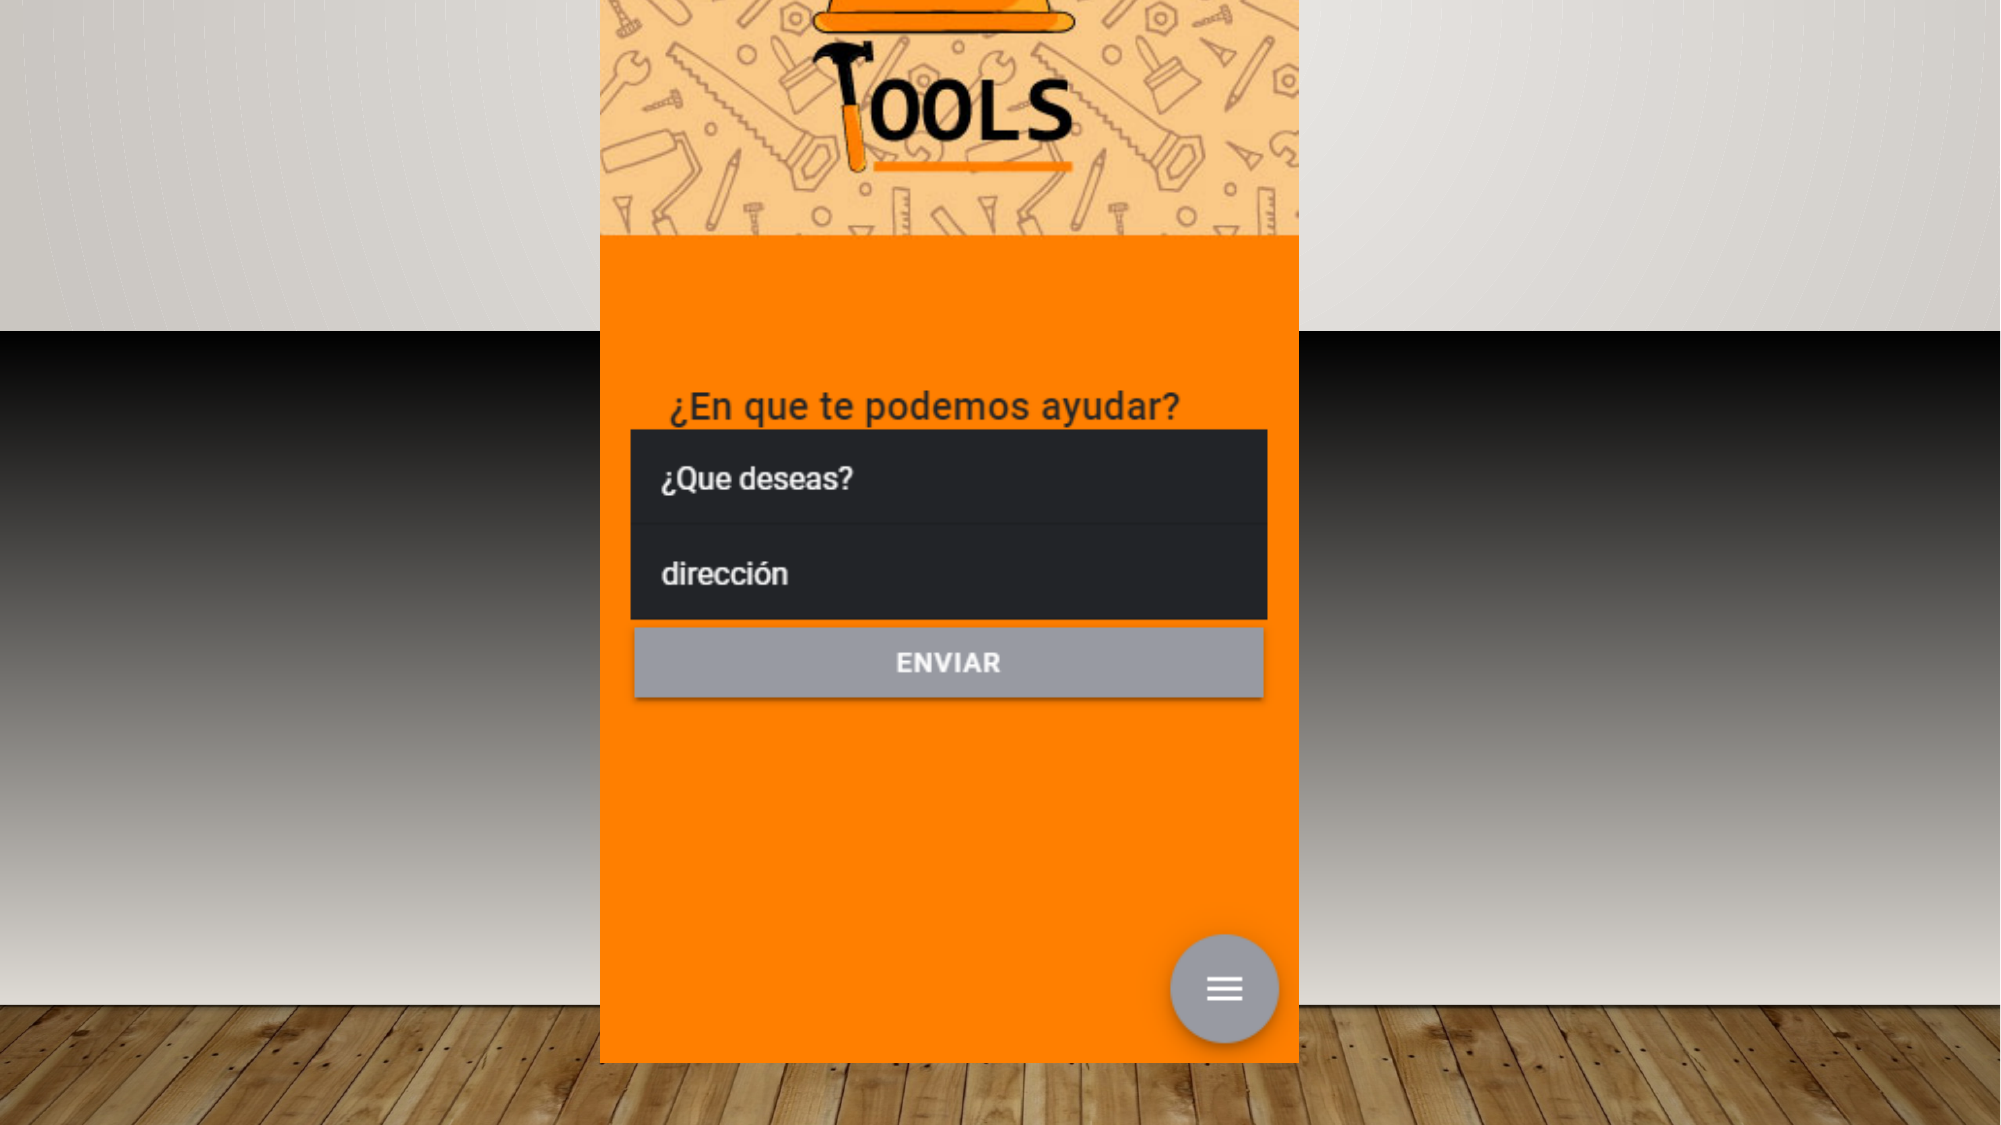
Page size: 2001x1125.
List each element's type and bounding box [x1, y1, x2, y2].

picture [600, 0, 1299, 1063]
